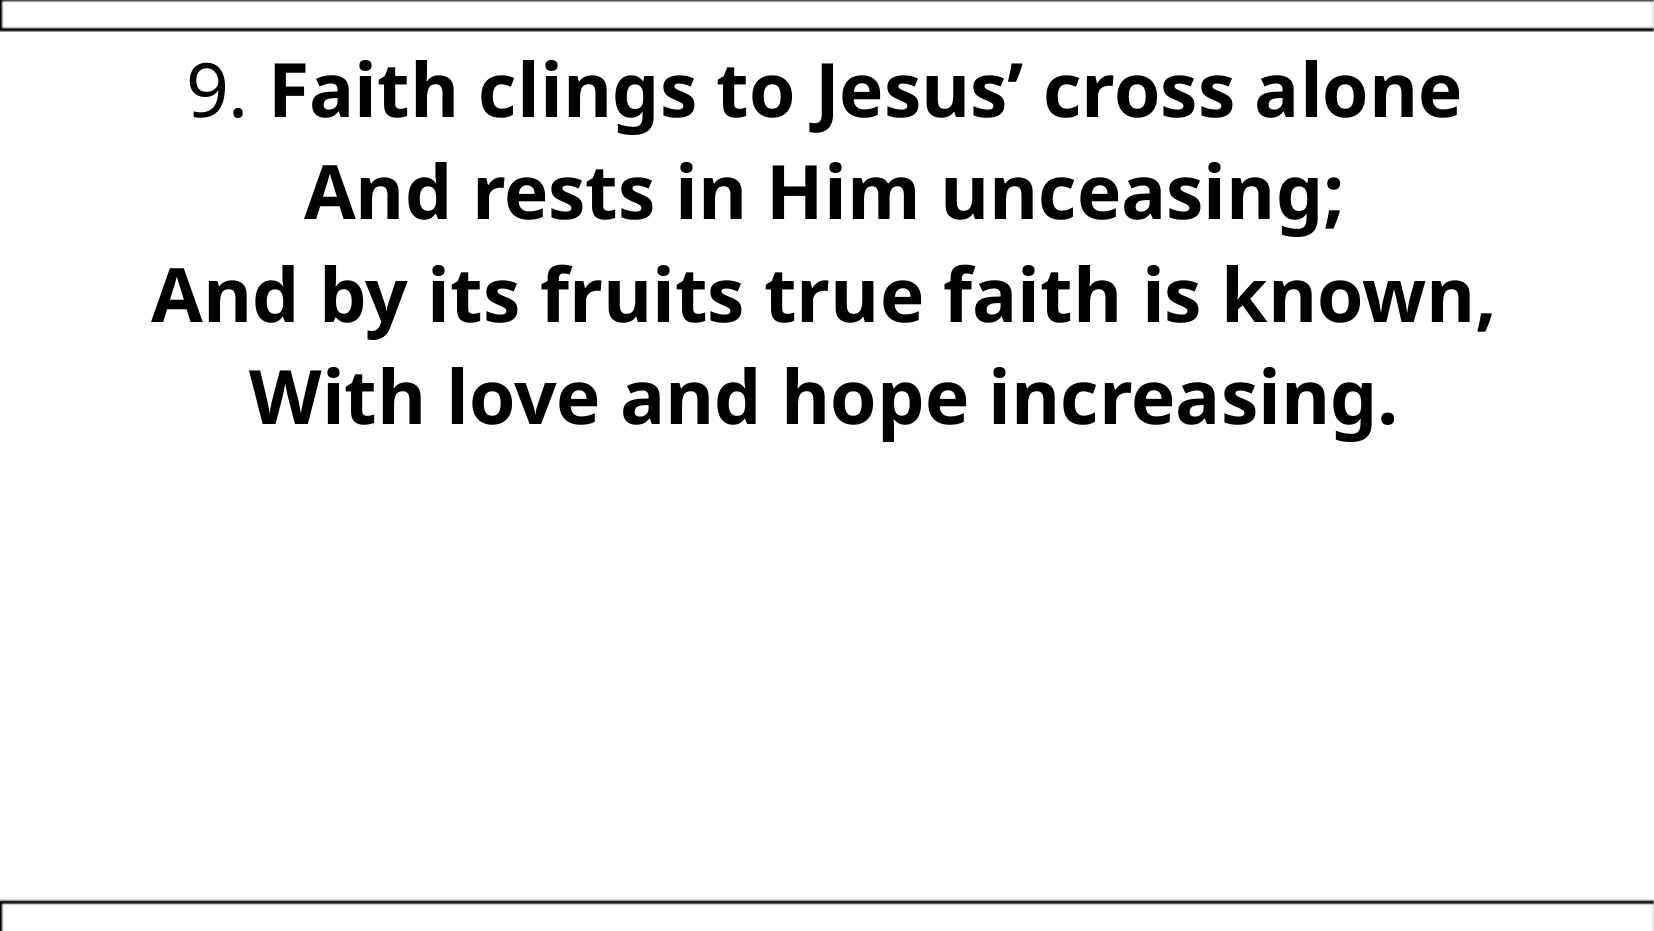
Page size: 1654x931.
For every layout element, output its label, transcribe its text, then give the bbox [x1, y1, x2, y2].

picture [0, 0, 1654, 931]
text_box 9. Faith clings to Jesus’ cross alone And rests in Him unceasing; And by its fruits true faith is known, With love and hope increasing. [75, 30, 1576, 445]
